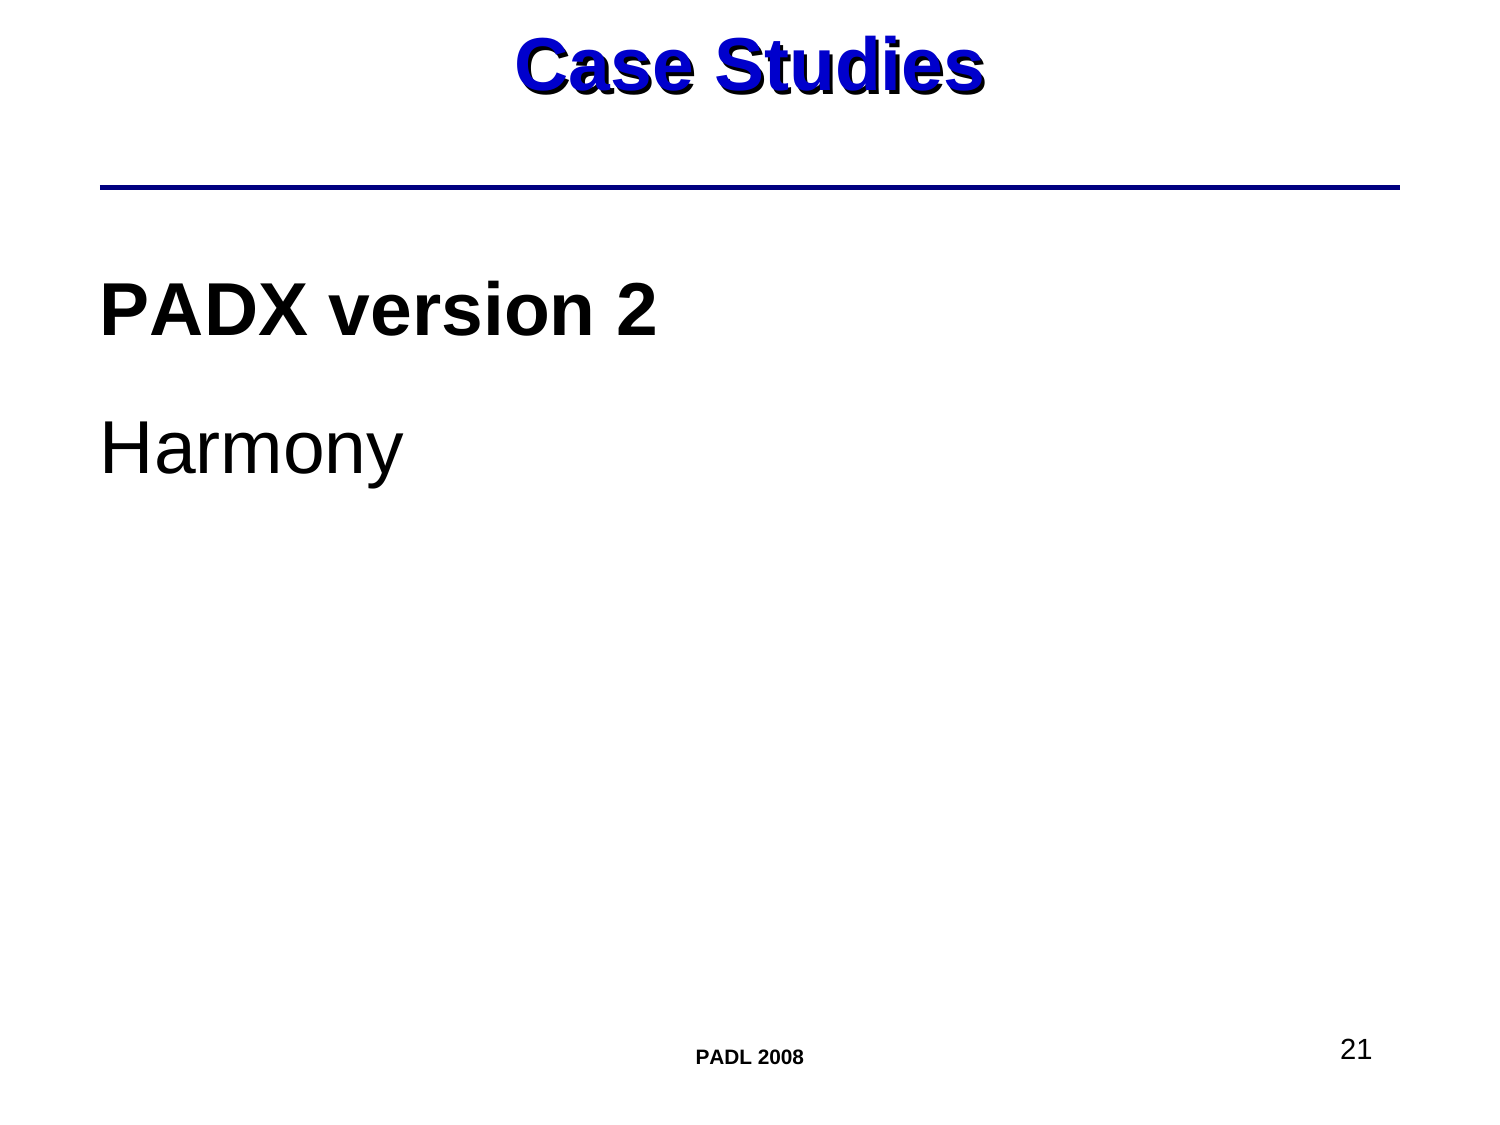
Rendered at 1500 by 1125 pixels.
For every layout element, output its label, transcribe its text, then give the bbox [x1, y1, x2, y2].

title Case Studies [99, 0, 1401, 163]
list PADX version 2 Harmony [99, 224, 1375, 986]
